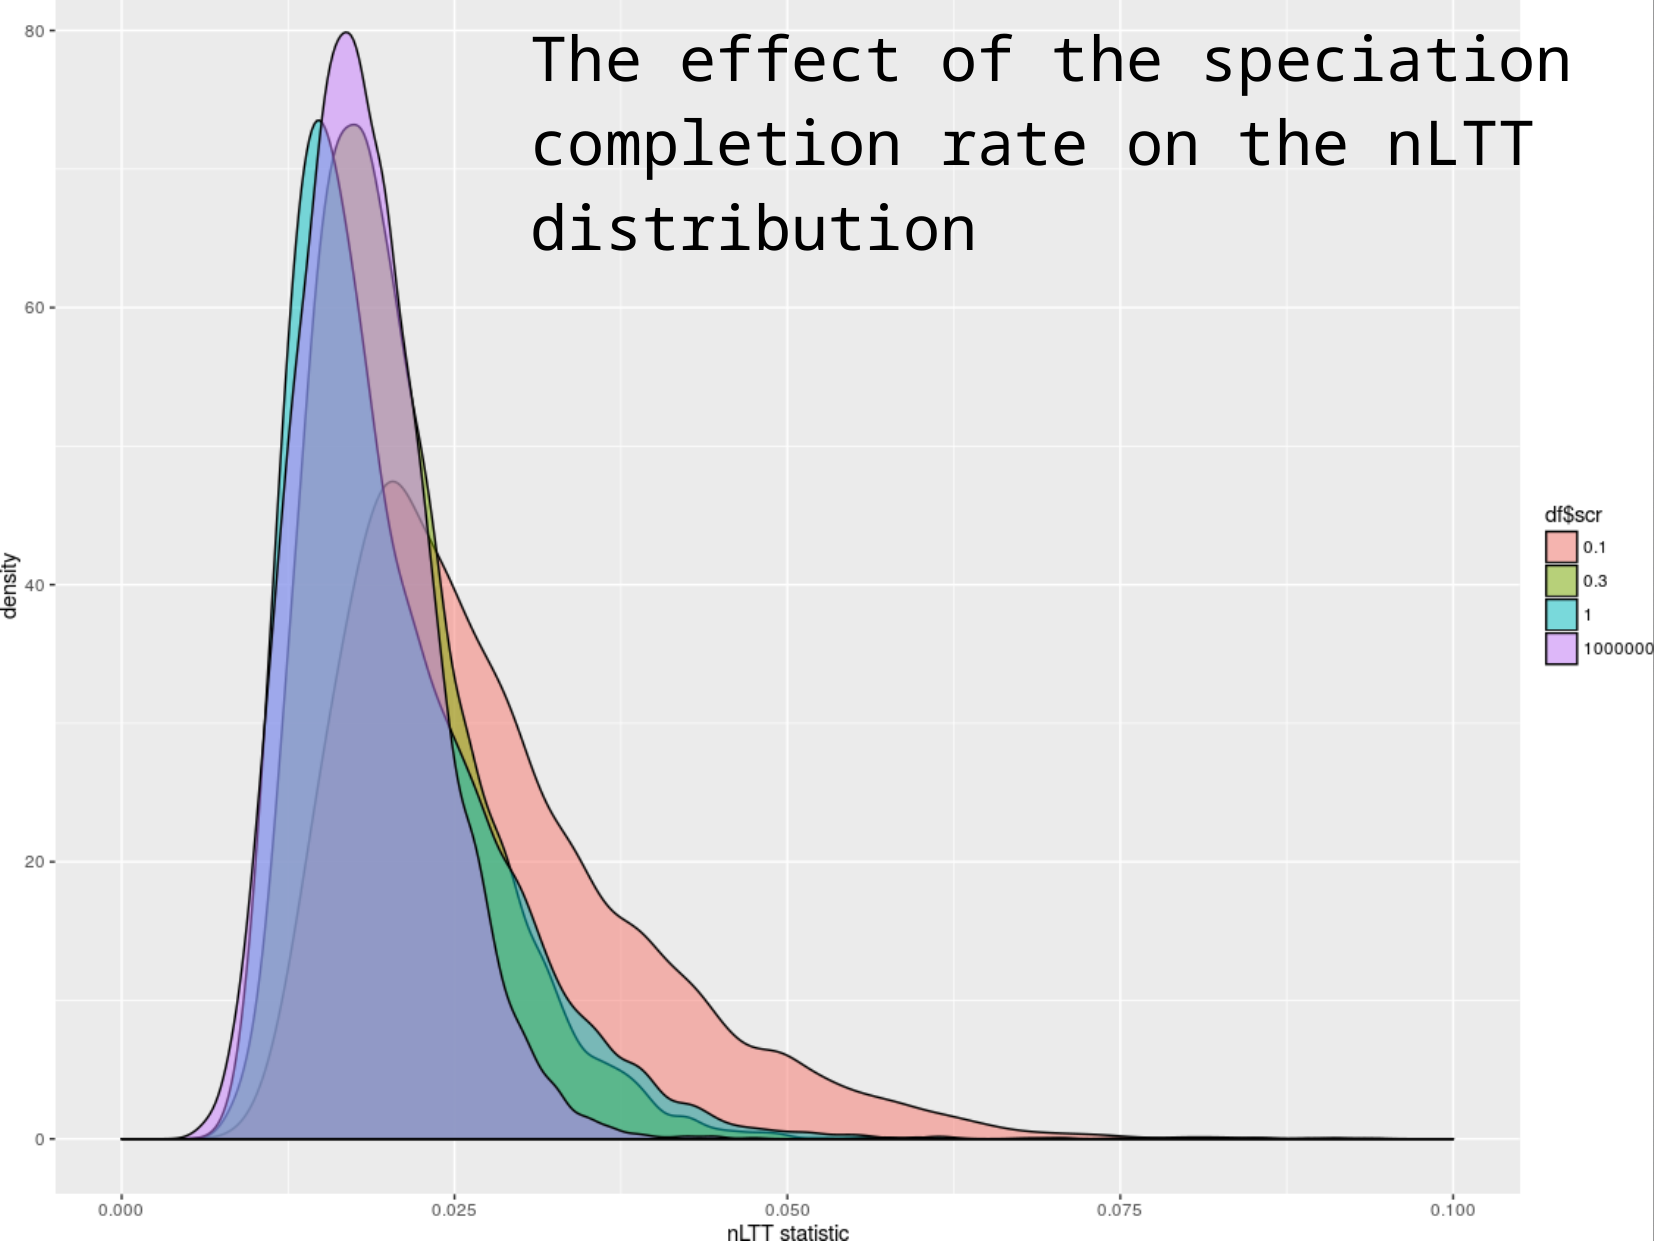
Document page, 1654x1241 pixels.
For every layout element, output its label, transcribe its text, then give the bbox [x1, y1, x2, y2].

list The effect of the speciation completion rate on the nLTT distribution [465, 15, 1621, 271]
picture [0, 0, 1654, 1241]
